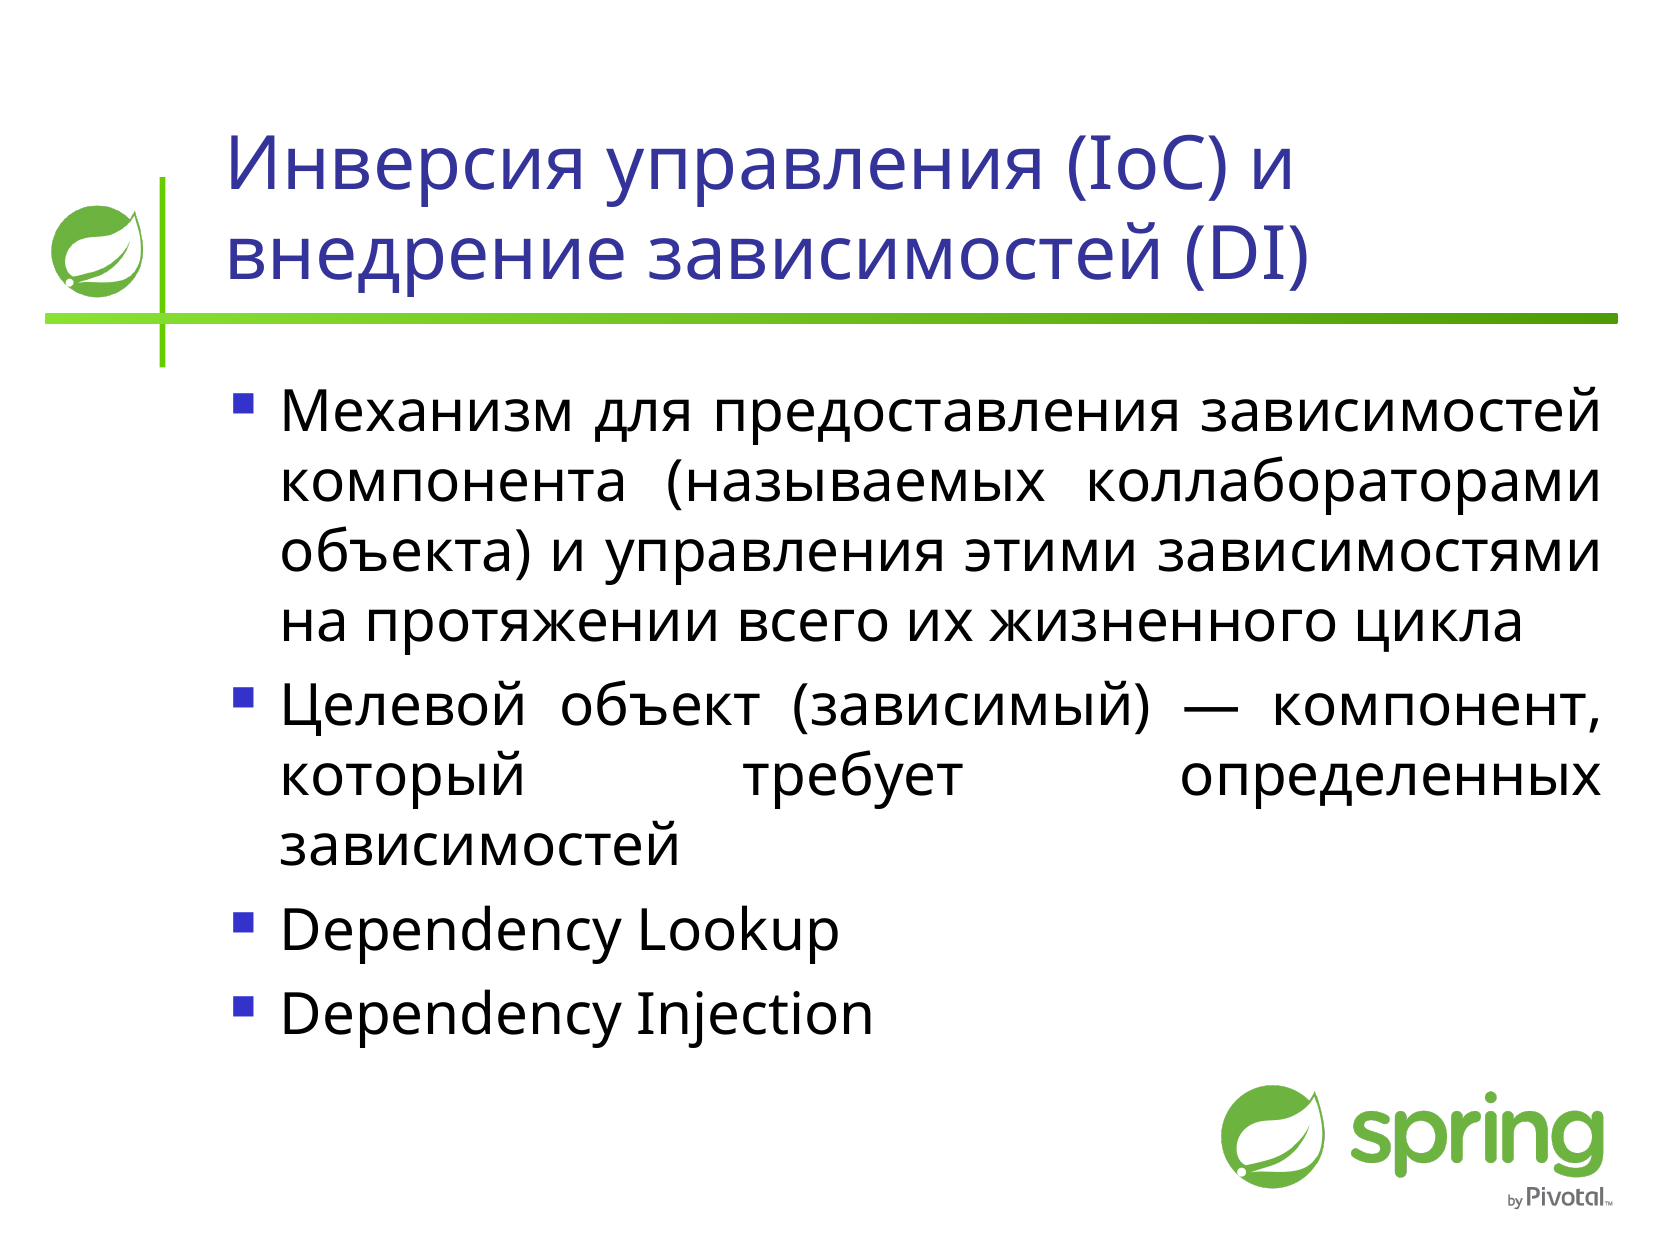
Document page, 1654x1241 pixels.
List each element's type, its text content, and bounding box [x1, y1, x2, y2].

title Инверсия управления (IoC) и внедрение зависимостей (DI) [208, 0, 1618, 304]
picture [1216, 1109, 1618, 1212]
list Механизм для предоставления зависимостей компонента (называемых коллабораторами объекта) и управления этими зависимостями на протяжении всего их жизненного цикла Целевой объект (зависимый) — компонент, который требует определенных зависимостей Dependency Lookup Dependency Injection [213, 364, 1620, 1109]
